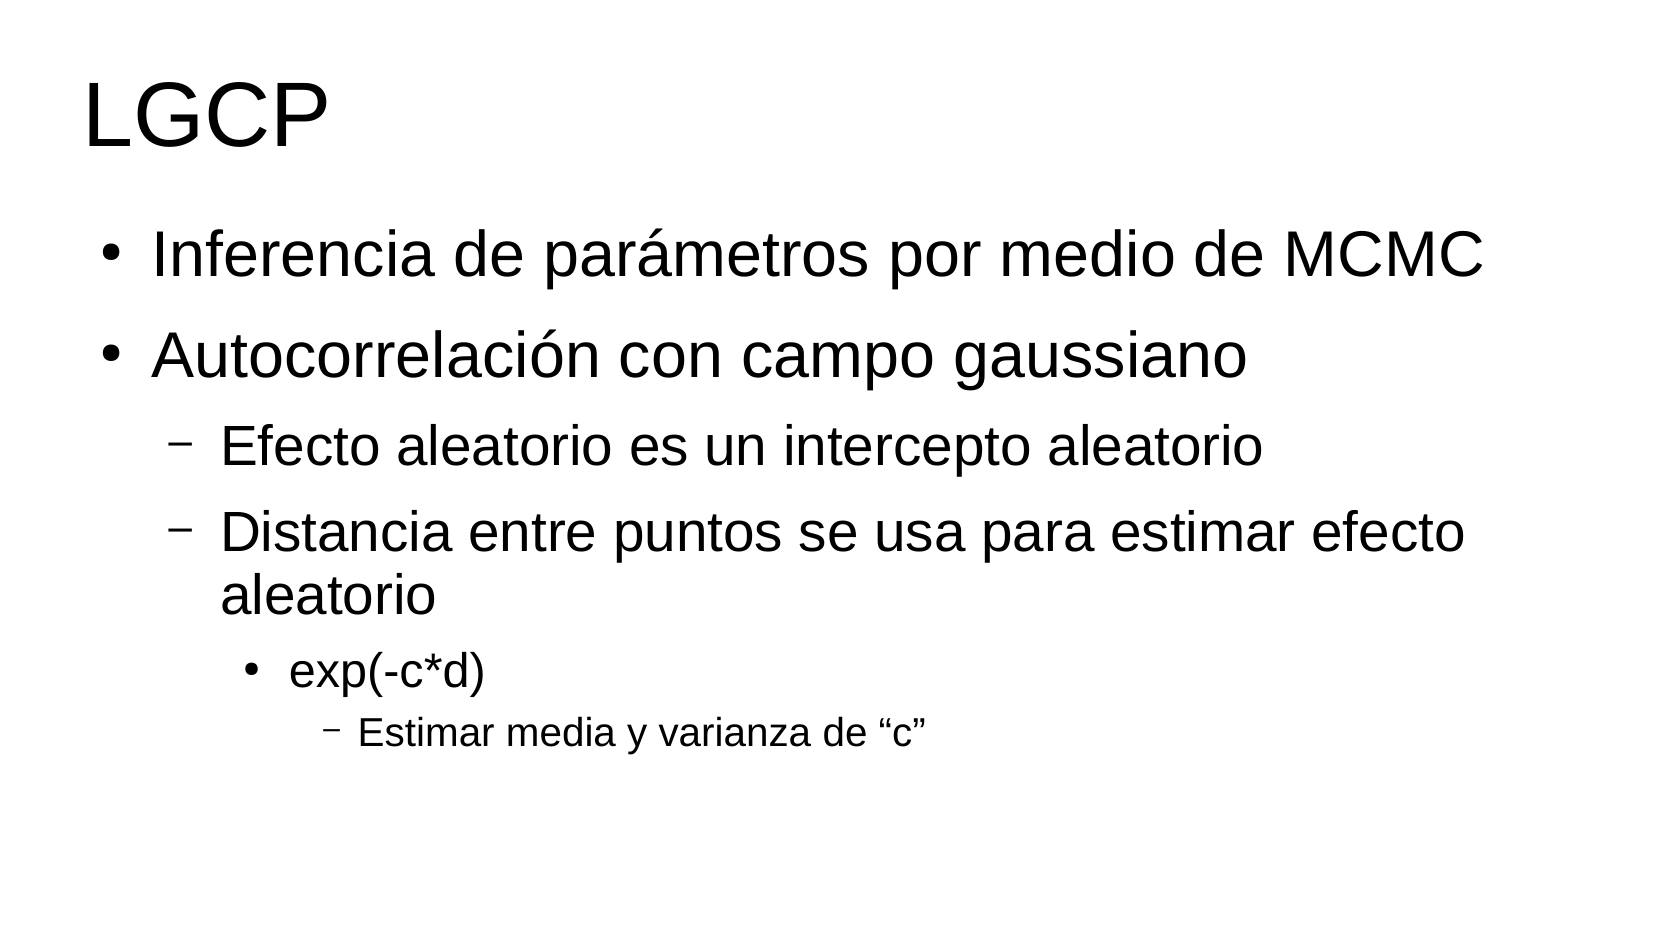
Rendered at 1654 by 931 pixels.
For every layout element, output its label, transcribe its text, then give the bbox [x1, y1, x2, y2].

title LGCP [82, 37, 1571, 193]
list Inferencia de parámetros por medio de MCMC Autocorrelación con campo gaussiano Efecto aleatorio es un intercepto aleatorio Distancia entre puntos se usa para estimar efecto aleatorio exp(-c*d) Estimar media y varianza de “c” [82, 217, 1571, 758]
